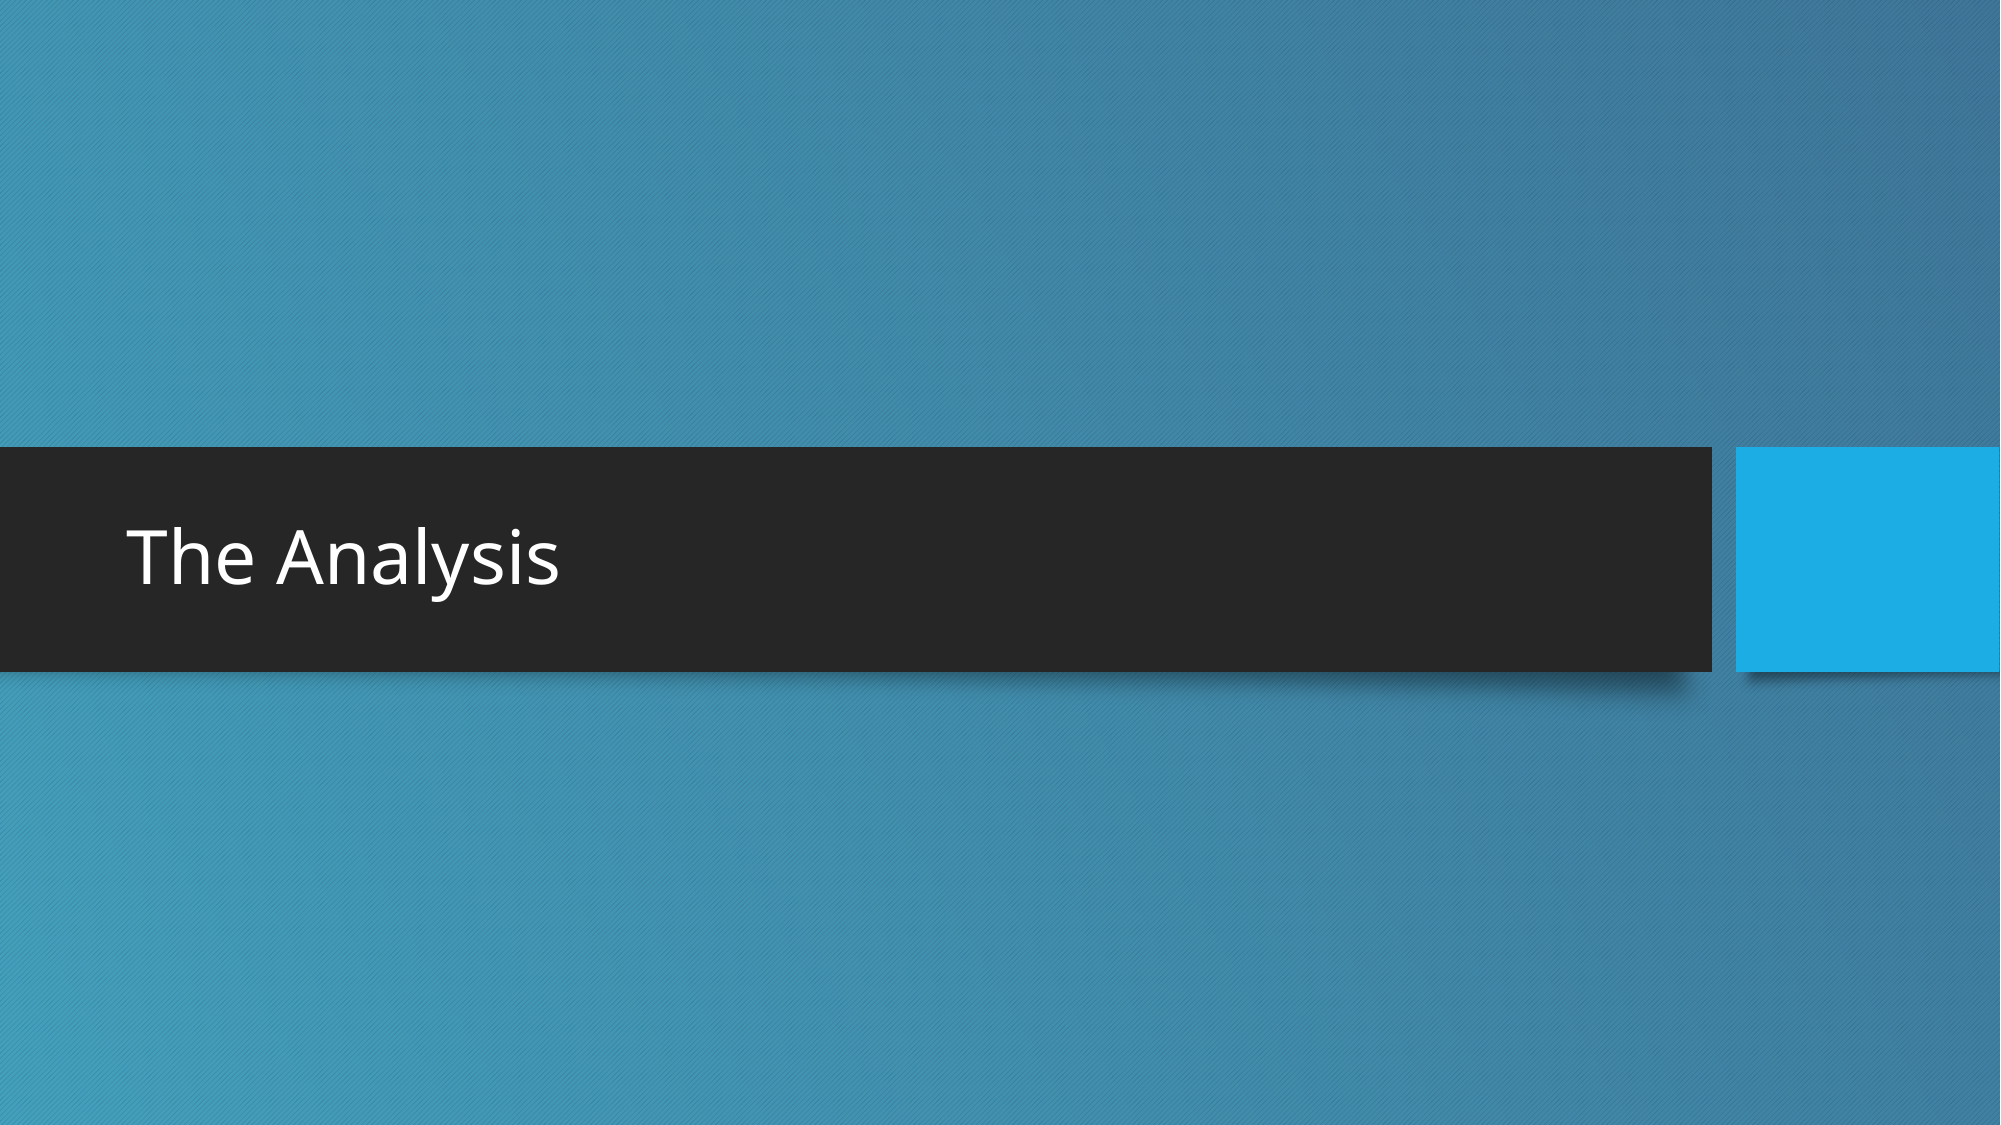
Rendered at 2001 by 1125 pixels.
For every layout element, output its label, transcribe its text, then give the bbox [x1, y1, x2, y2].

title The Analysis [111, 470, 1689, 650]
